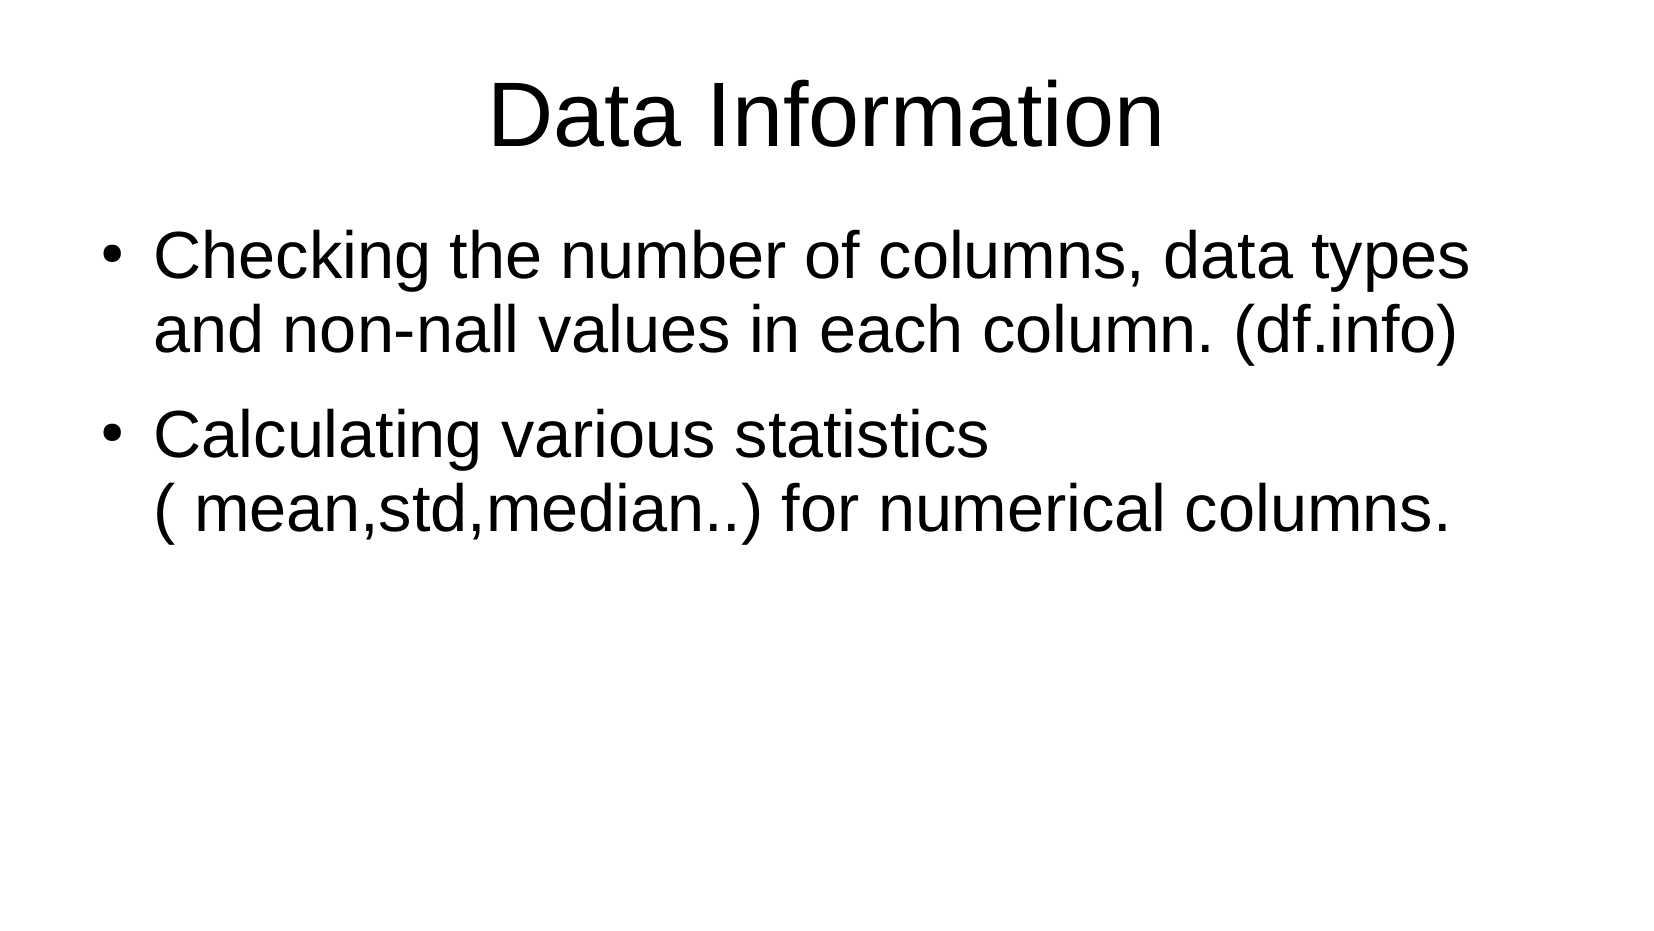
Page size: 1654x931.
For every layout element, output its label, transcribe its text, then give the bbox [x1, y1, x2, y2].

title Data Information [82, 37, 1571, 193]
list Checking the number of columns, data types and non-nall values in each column. (df.info) Calculating various statistics ( mean,std,median..) for numerical columns. [82, 217, 1571, 758]
